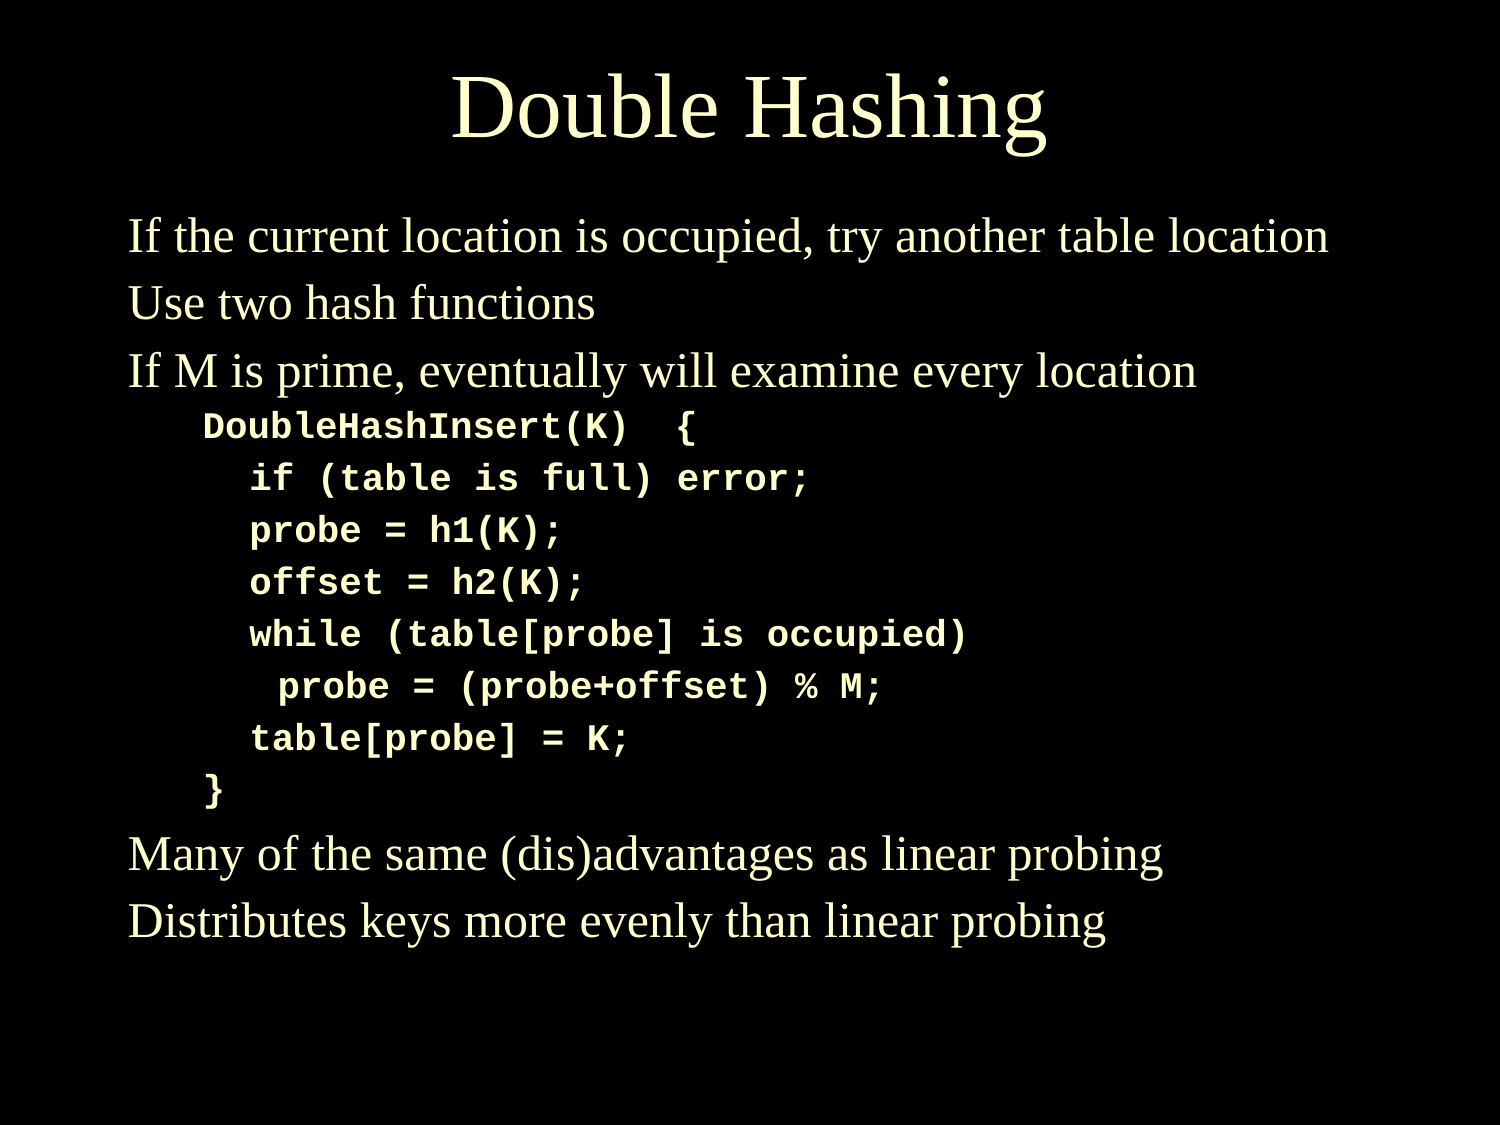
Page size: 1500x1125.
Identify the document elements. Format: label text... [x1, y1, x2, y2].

title Double Hashing [21, 47, 1479, 165]
list If the current location is occupied, try another table location Use two hash functions If M is prime, eventually will examine every location DoubleHashInsert(K) { if (table is full) error; probe = h1(K); offset = h2(K); while (table[probe] is occupied) probe = (probe+offset) % M; table[probe] = K; } Many of the same (dis)advantages as linear probing Distributes keys more evenly than linear probing [112, 200, 1482, 1026]
